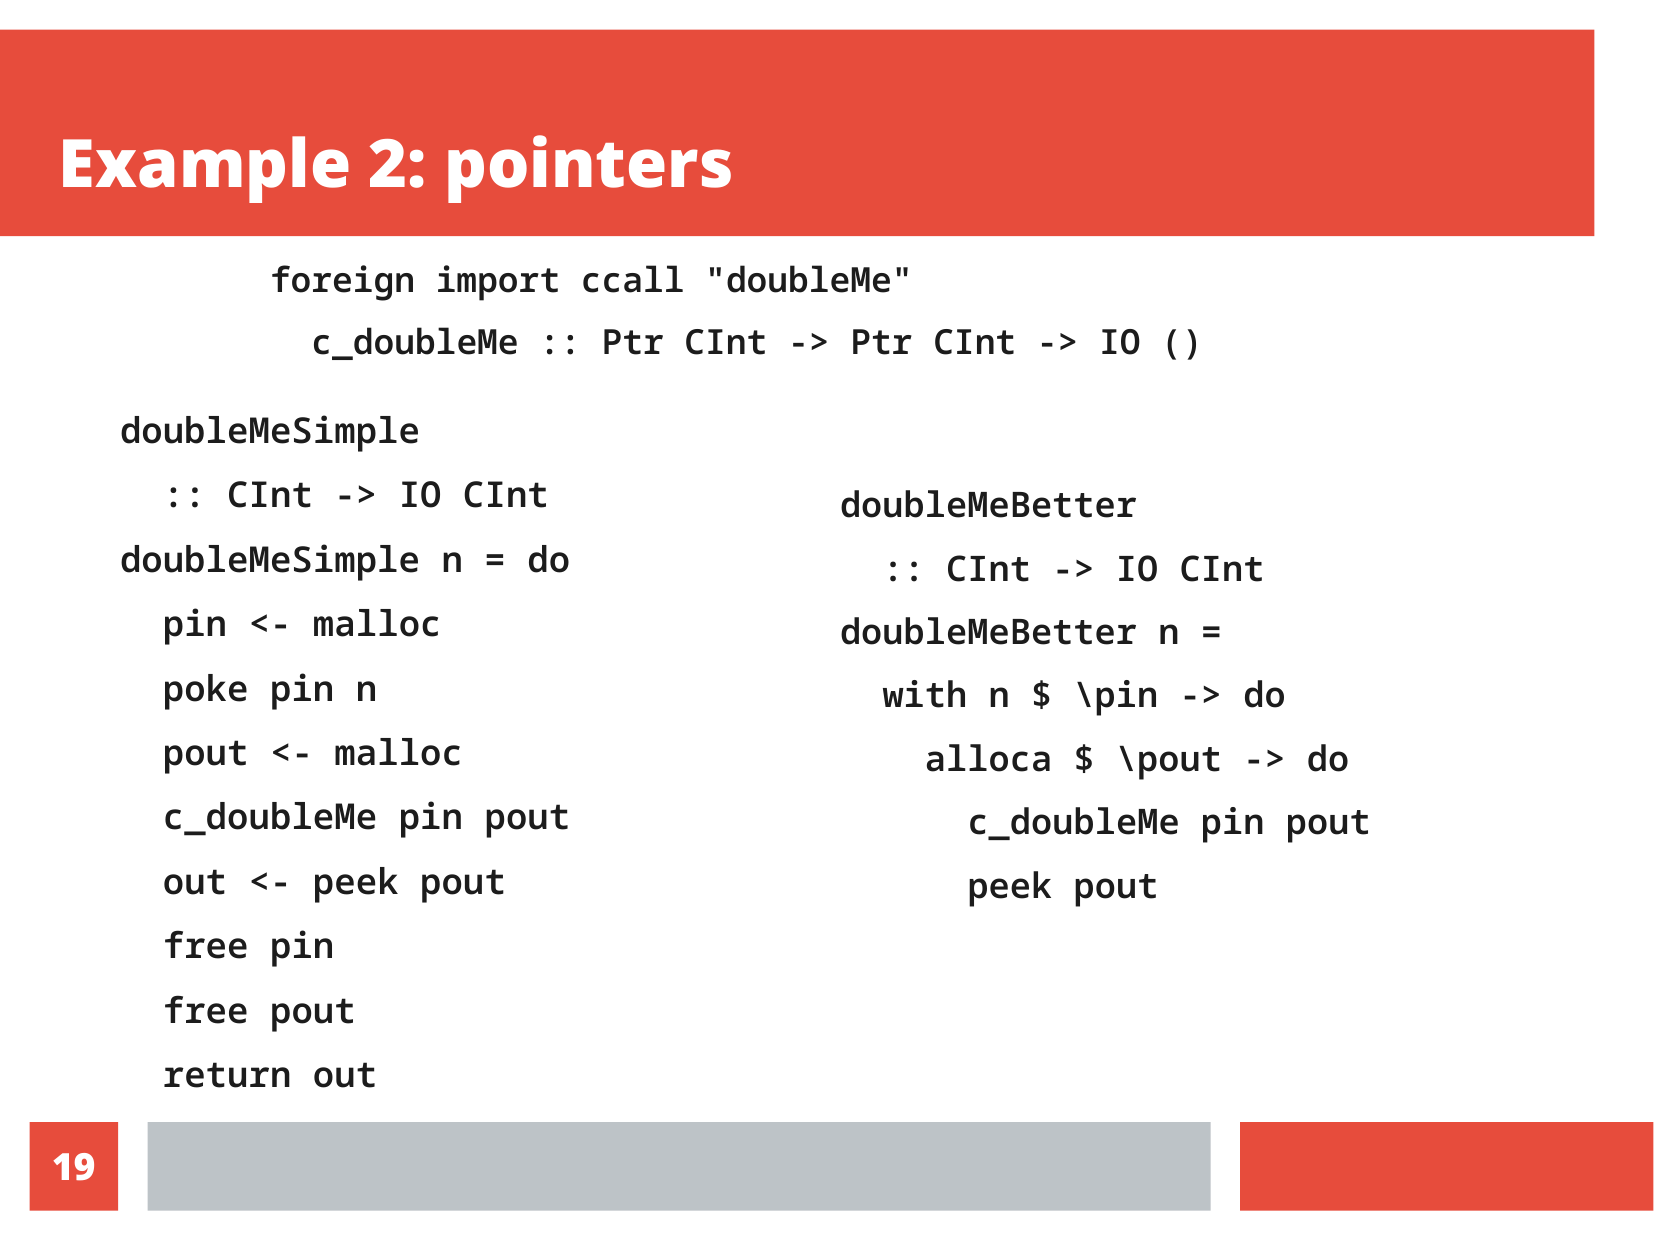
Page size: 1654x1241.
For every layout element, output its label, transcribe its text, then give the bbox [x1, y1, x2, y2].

list doubleMeBetter :: CInt -> IO CInt doubleMeBetter n = with n $ \pin -> do alloca $ \pout -> do c_doubleMe pin pout peek pout [840, 480, 1531, 916]
list doubleMeSimple :: CInt -> IO CInt doubleMeSimple n = do pin <- malloc poke pin n pout <- malloc c_doubleMe pin pout out <- peek pout free pin free pout return out [120, 405, 711, 1102]
title Example 2: pointers [59, 59, 1595, 207]
list foreign import ccall "doubleMe" c_doubleMe :: Ptr CInt -> Ptr CInt -> IO () [270, 255, 1456, 367]
